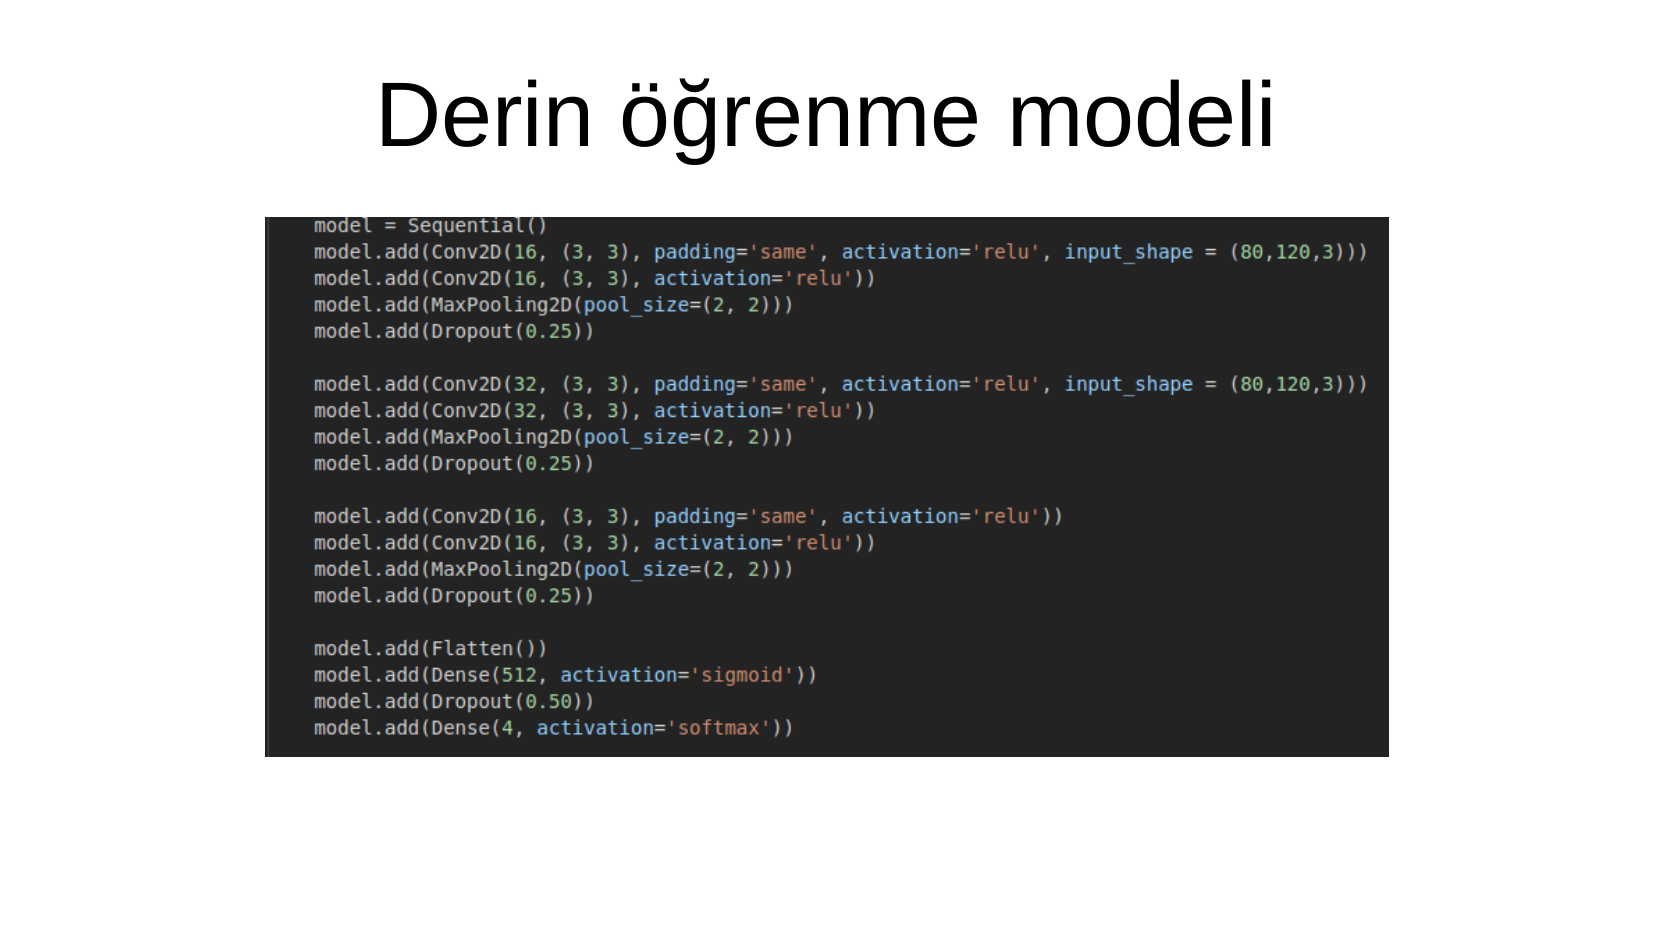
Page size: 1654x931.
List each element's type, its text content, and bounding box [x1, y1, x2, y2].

title Derin öğrenme modeli [82, 37, 1571, 193]
picture [265, 217, 1389, 758]
